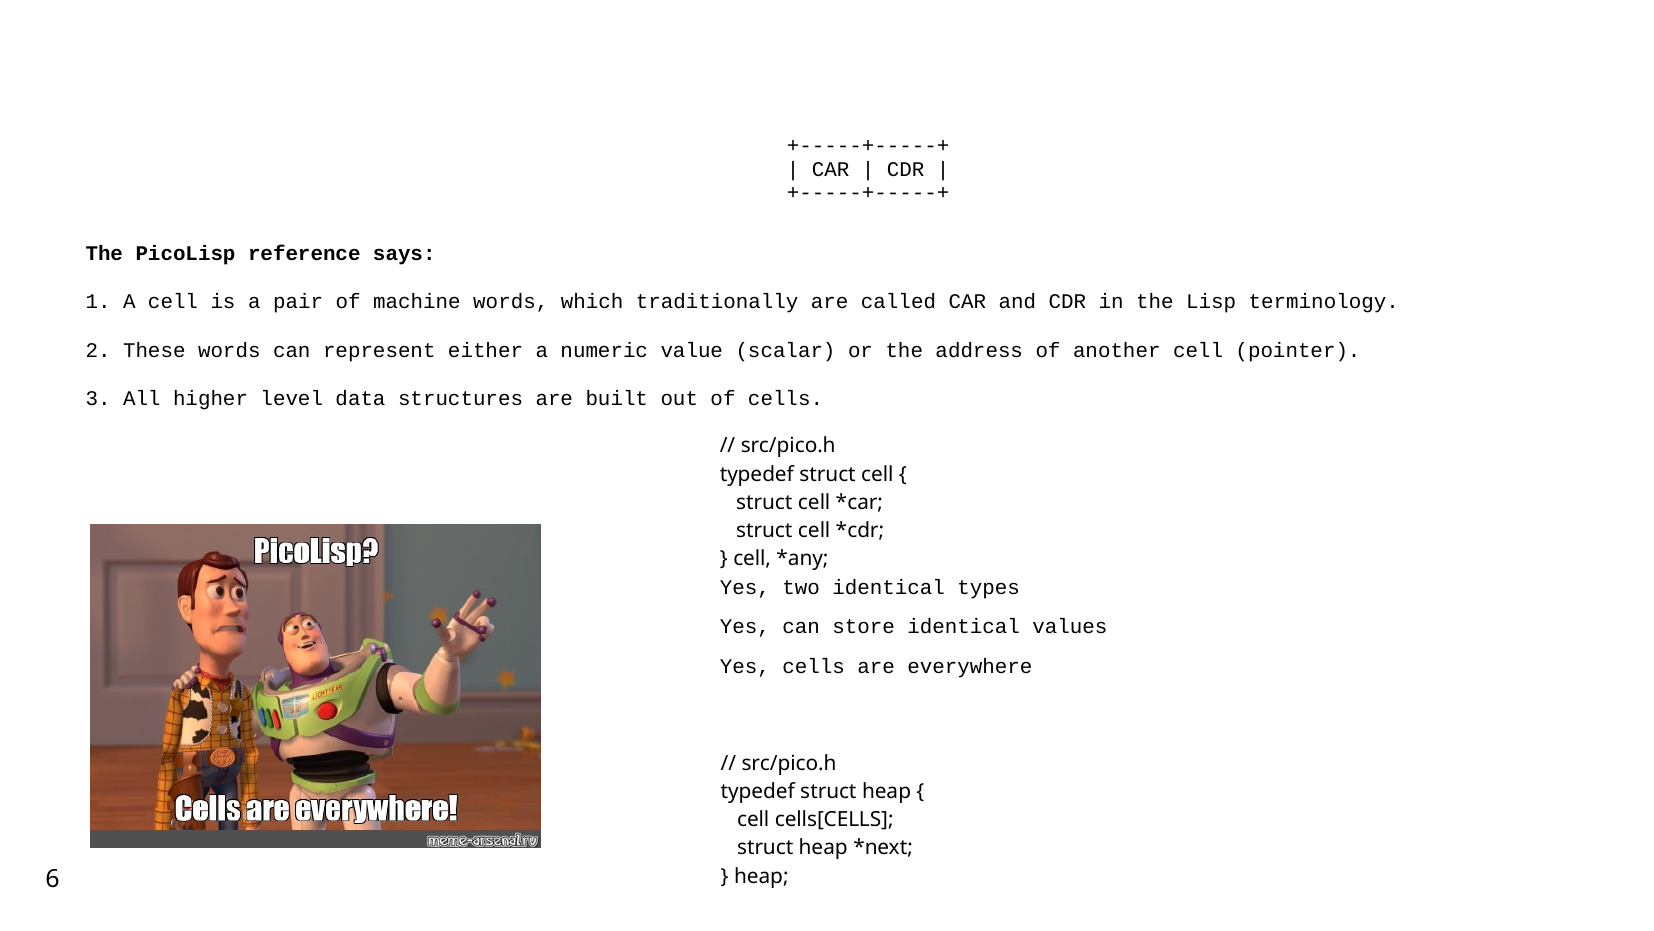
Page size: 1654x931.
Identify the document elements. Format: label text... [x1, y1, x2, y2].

text_box +-----+-----+ | CAR | CDR | +-----+-----+ [762, 128, 974, 214]
picture [90, 524, 541, 848]
text_box Yes, two identical types [705, 570, 1044, 608]
text_box // src/pico.h typedef struct heap { cell cells[CELLS]; struct heap *next; } heap; [705, 740, 976, 860]
text_box Yes, can store identical values [705, 608, 1141, 648]
text_box The PicoLisp reference says: 1. A cell is a pair of machine words, which traditionally are called CAR and CDR in the Lisp terminology. 2. These words can represent either a numeric value (scalar) or the address of another cell (pointer). 3. All higher level data structures are built out of cells. [70, 235, 1426, 420]
text_box <number> [30, 855, 76, 901]
text_box // src/pico.h typedef struct cell { struct cell *car; struct cell *cdr; } cell, *any; [705, 433, 998, 569]
text_box Yes, cells are everywhere [705, 648, 1141, 688]
